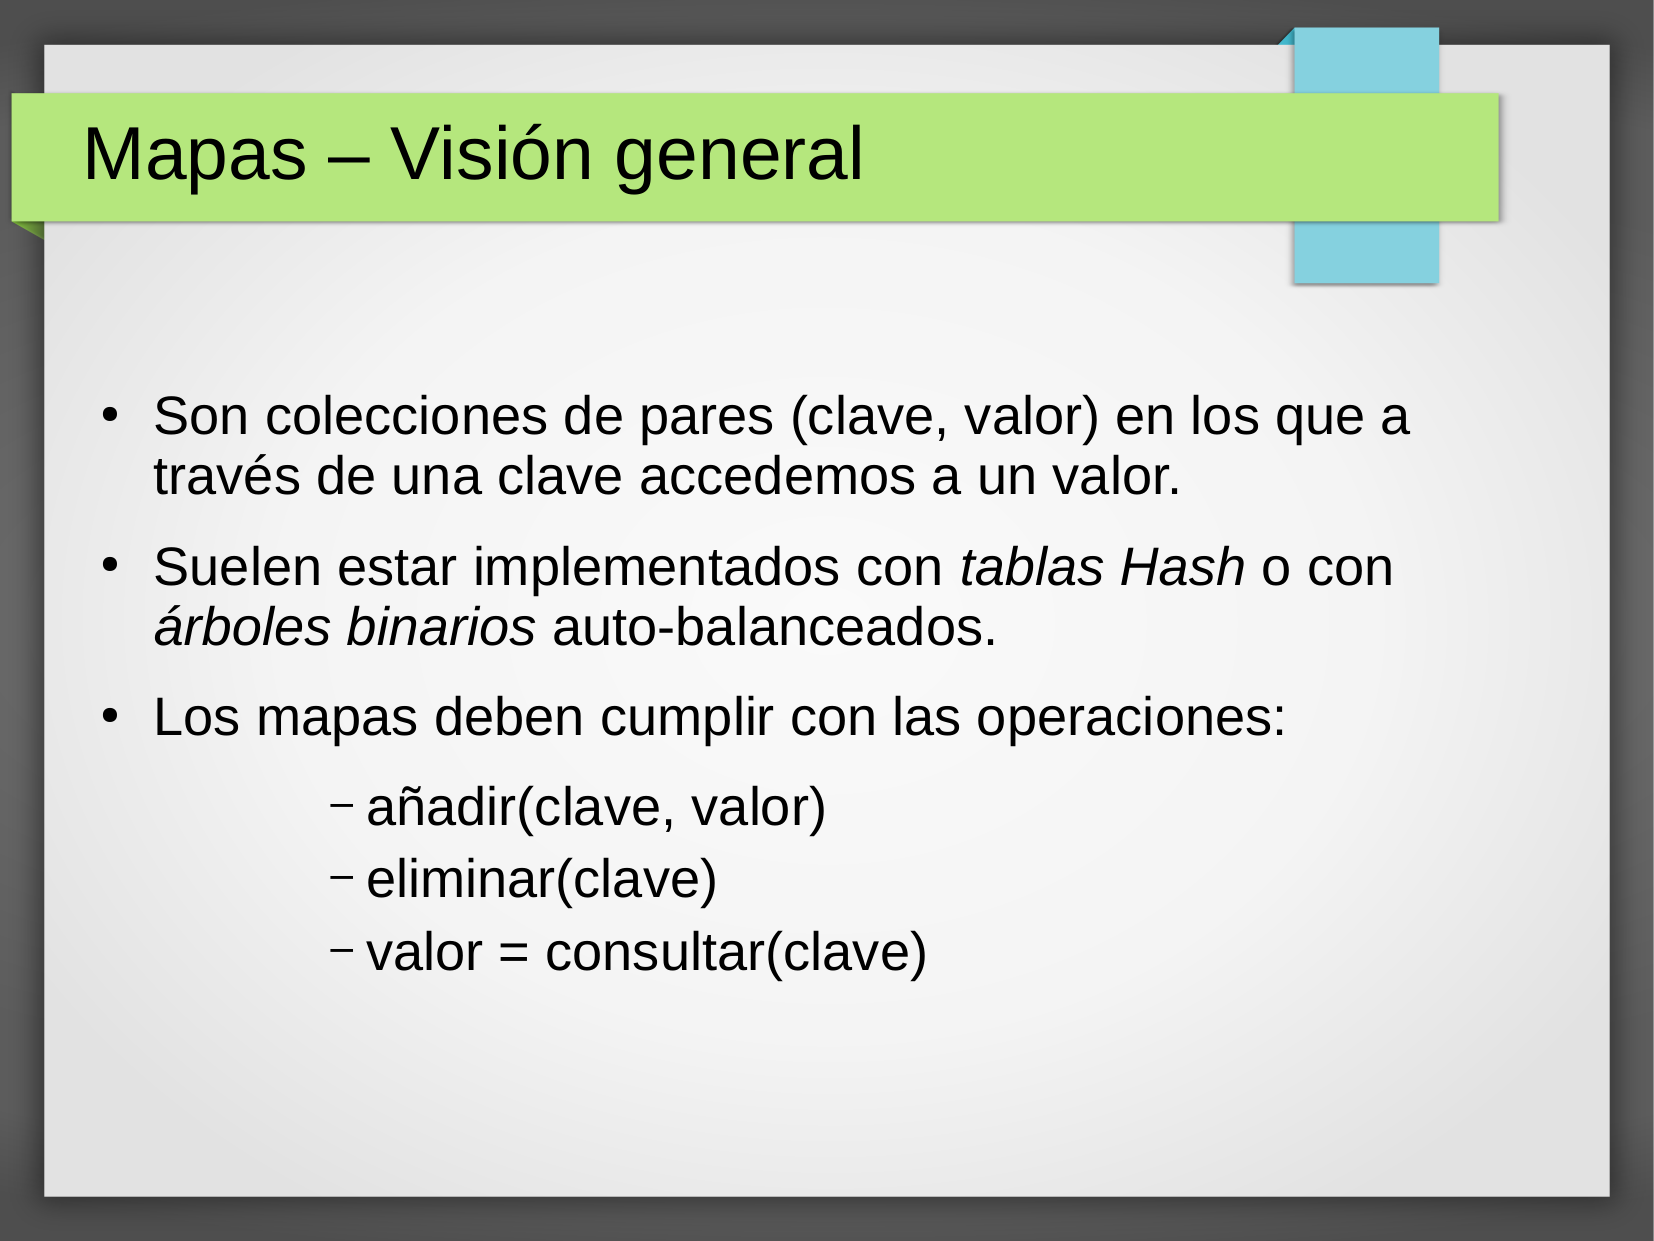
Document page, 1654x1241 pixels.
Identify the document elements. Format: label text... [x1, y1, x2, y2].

picture [0, 0, 1654, 1241]
title Mapas – Visión general [82, 94, 1264, 213]
list Son colecciones de pares (clave, valor) en los que a través de una clave accedemos a un valor. Suelen estar implementados con tablas Hash o con árboles binarios auto-balanceados. Los mapas deben cumplir con las operaciones: añadir(clave, valor) eliminar(clave) valor = consultar(clave) [82, 295, 1571, 1015]
